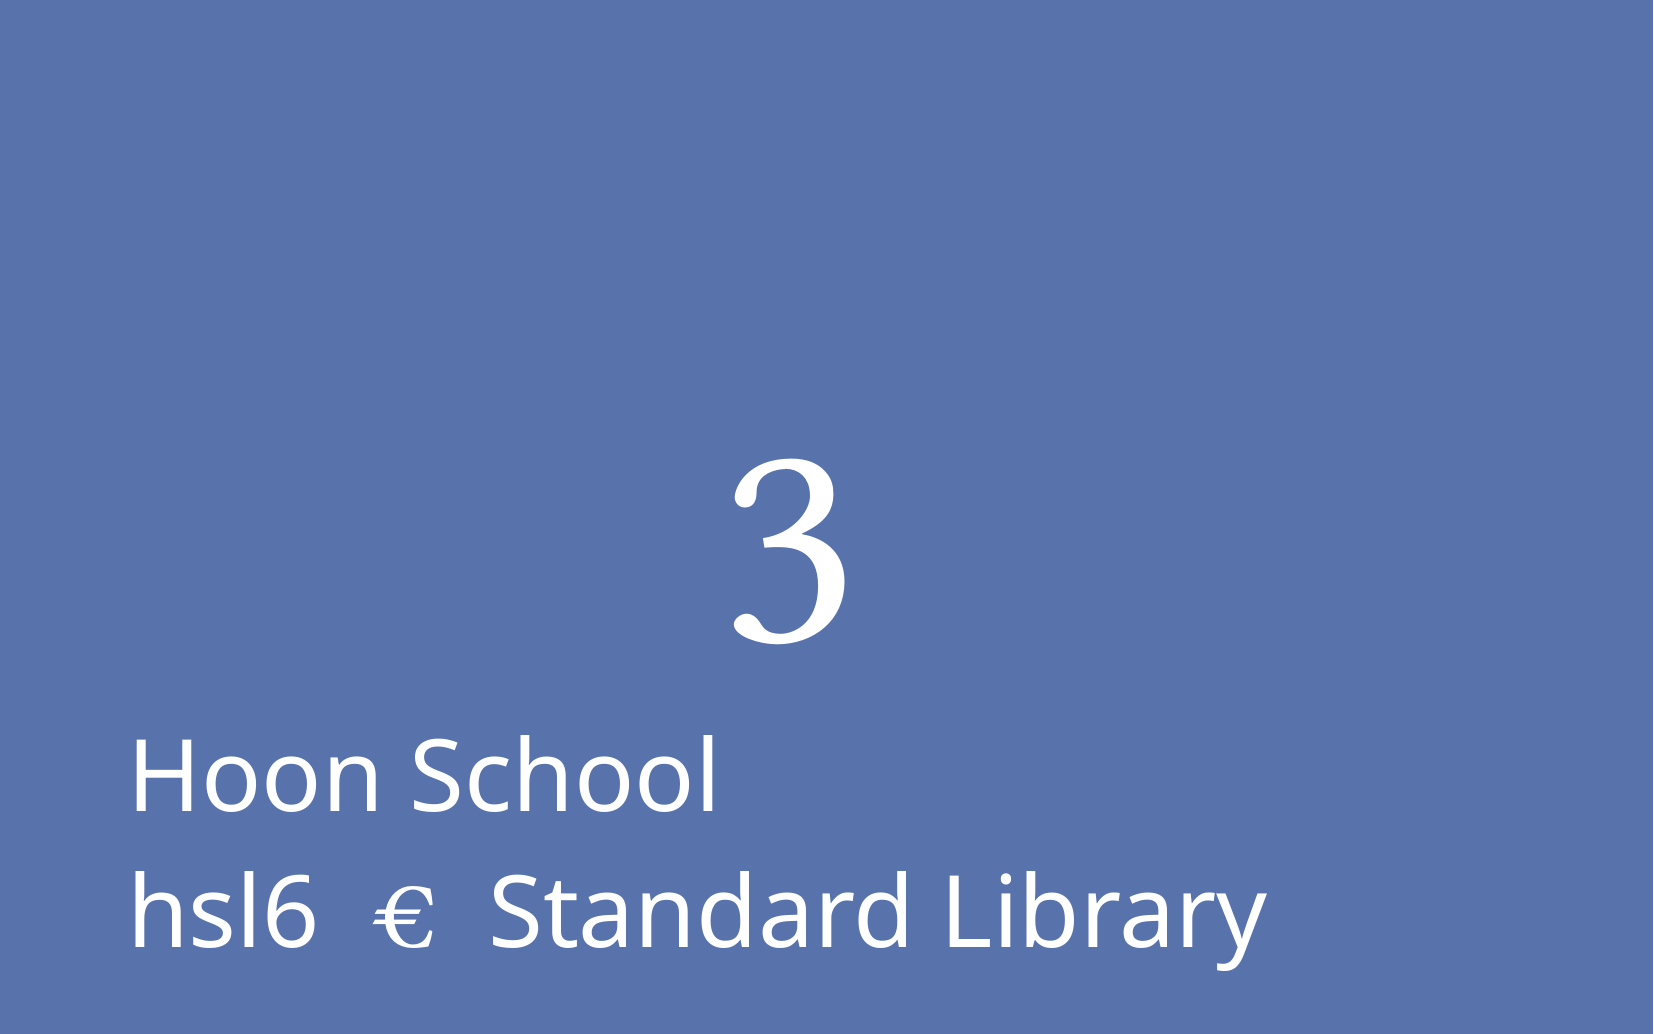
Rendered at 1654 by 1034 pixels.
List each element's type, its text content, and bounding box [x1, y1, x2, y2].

text_box Hoon School hsl6  Standard Library [112, 696, 1538, 952]
text_box  [487, 262, 1088, 638]
